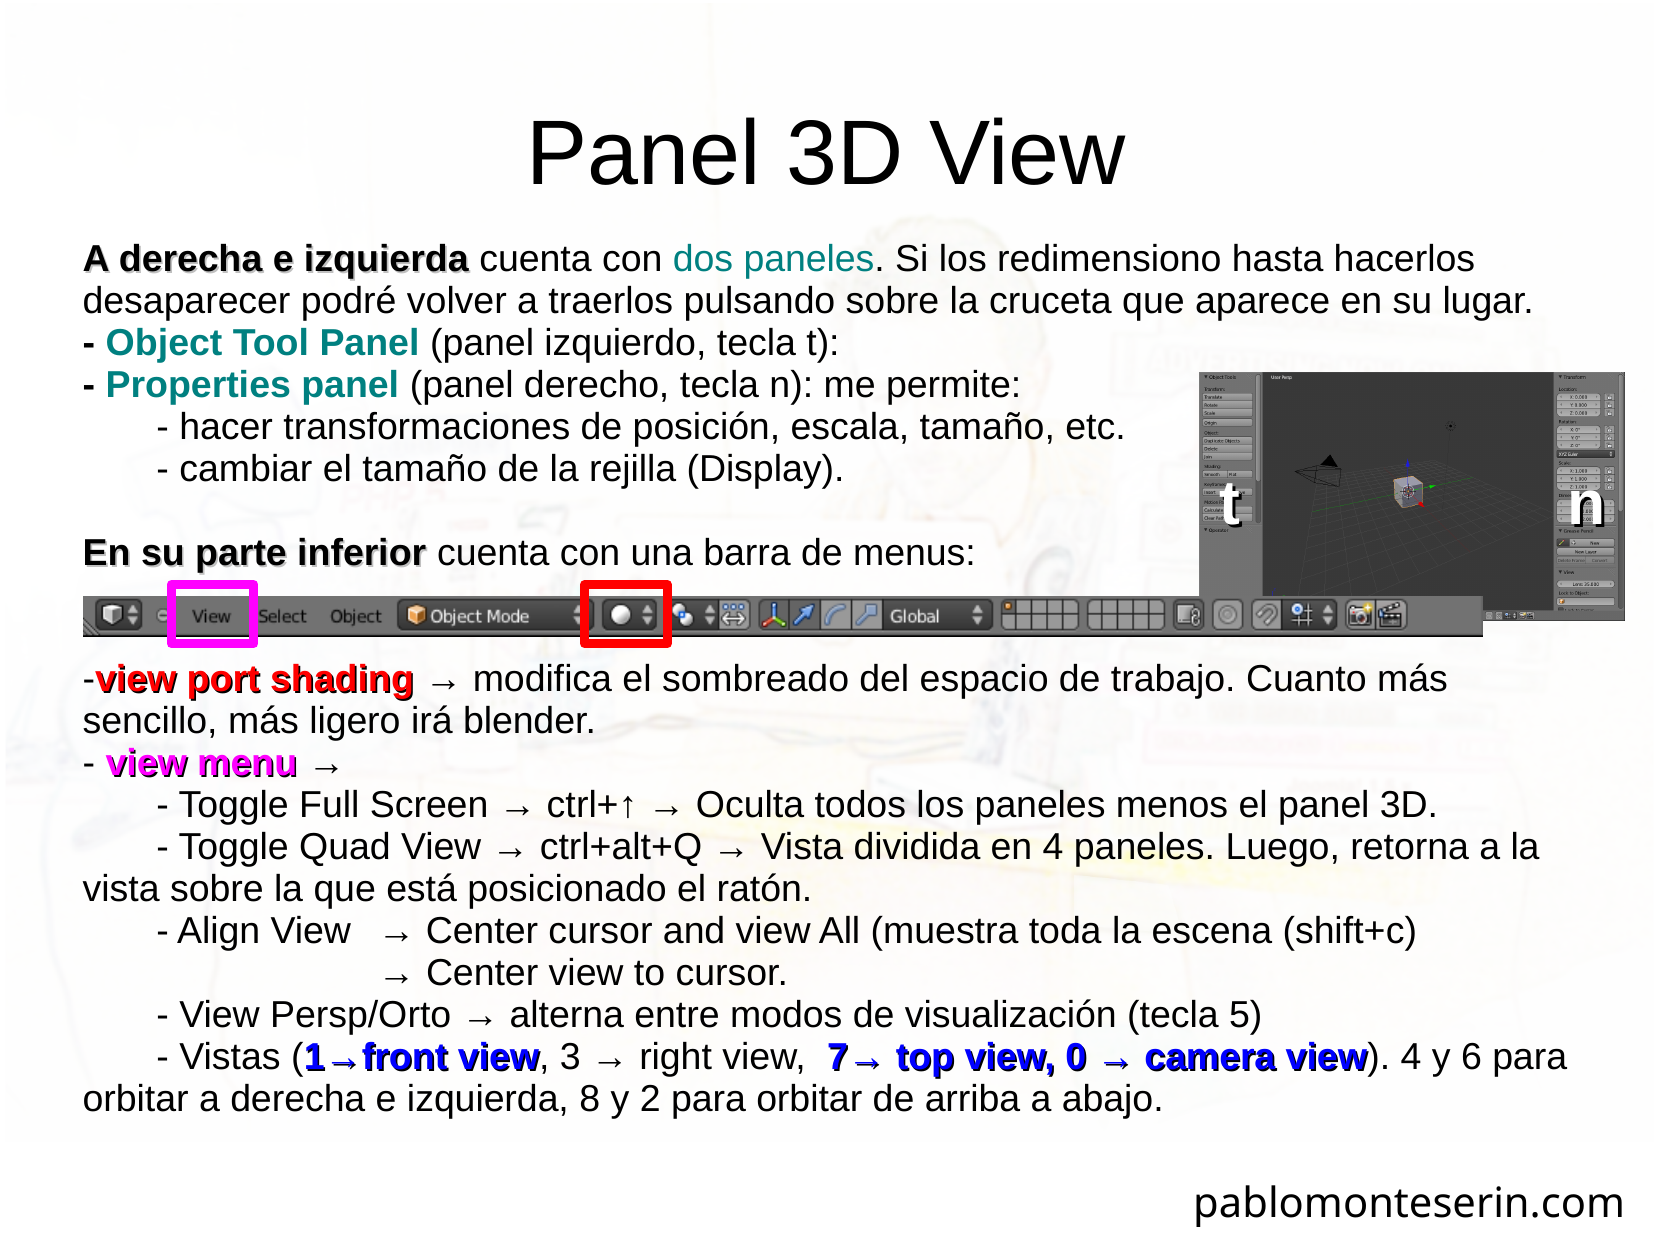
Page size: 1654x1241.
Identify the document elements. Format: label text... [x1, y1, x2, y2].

picture [5, 3, 1654, 1241]
text_box t [1204, 460, 1256, 546]
text_box n [1553, 460, 1622, 546]
subtitle A derecha e izquierda cuenta con dos paneles. Si los redimensiono hasta hacerlos desaparecer podré volver a traerlos pulsando sobre la cruceta que aparece en su lugar. - Object Tool Panel (panel izquierdo, tecla t): - Properties panel (panel derecho, tecla n): me permite: - hacer transformaciones de posición, escala, tamaño, etc. - cambiar el tamaño de la rejilla (Display). En su parte inferior cuenta con una barra de menus: -view port shading → modifica el sombreado del espacio de trabajo. Cuanto más sencillo, más ligero irá blender. - view menu → - Toggle Full Screen → ctrl+↑ → Oculta todos los paneles menos el panel 3D. - Toggle Quad View → ctrl+alt+Q → Vista dividida en 4 paneles. Luego, retorna a la vista sobre la que está posicionado el ratón. - Align View → Center cursor and view All (muestra toda la escena (shift+c) → Center view to cursor. - View Persp/Orto → alterna entre modos de visualización (tecla 5) - Vistas (1→front view, 3 → right view, 7→ top view, 0 → camera view). 4 y 6 para orbitar a derecha e izquierda, 8 y 2 para orbitar de arriba a abajo. [82, 237, 1571, 1162]
title Panel 3D View [82, 49, 1571, 237]
